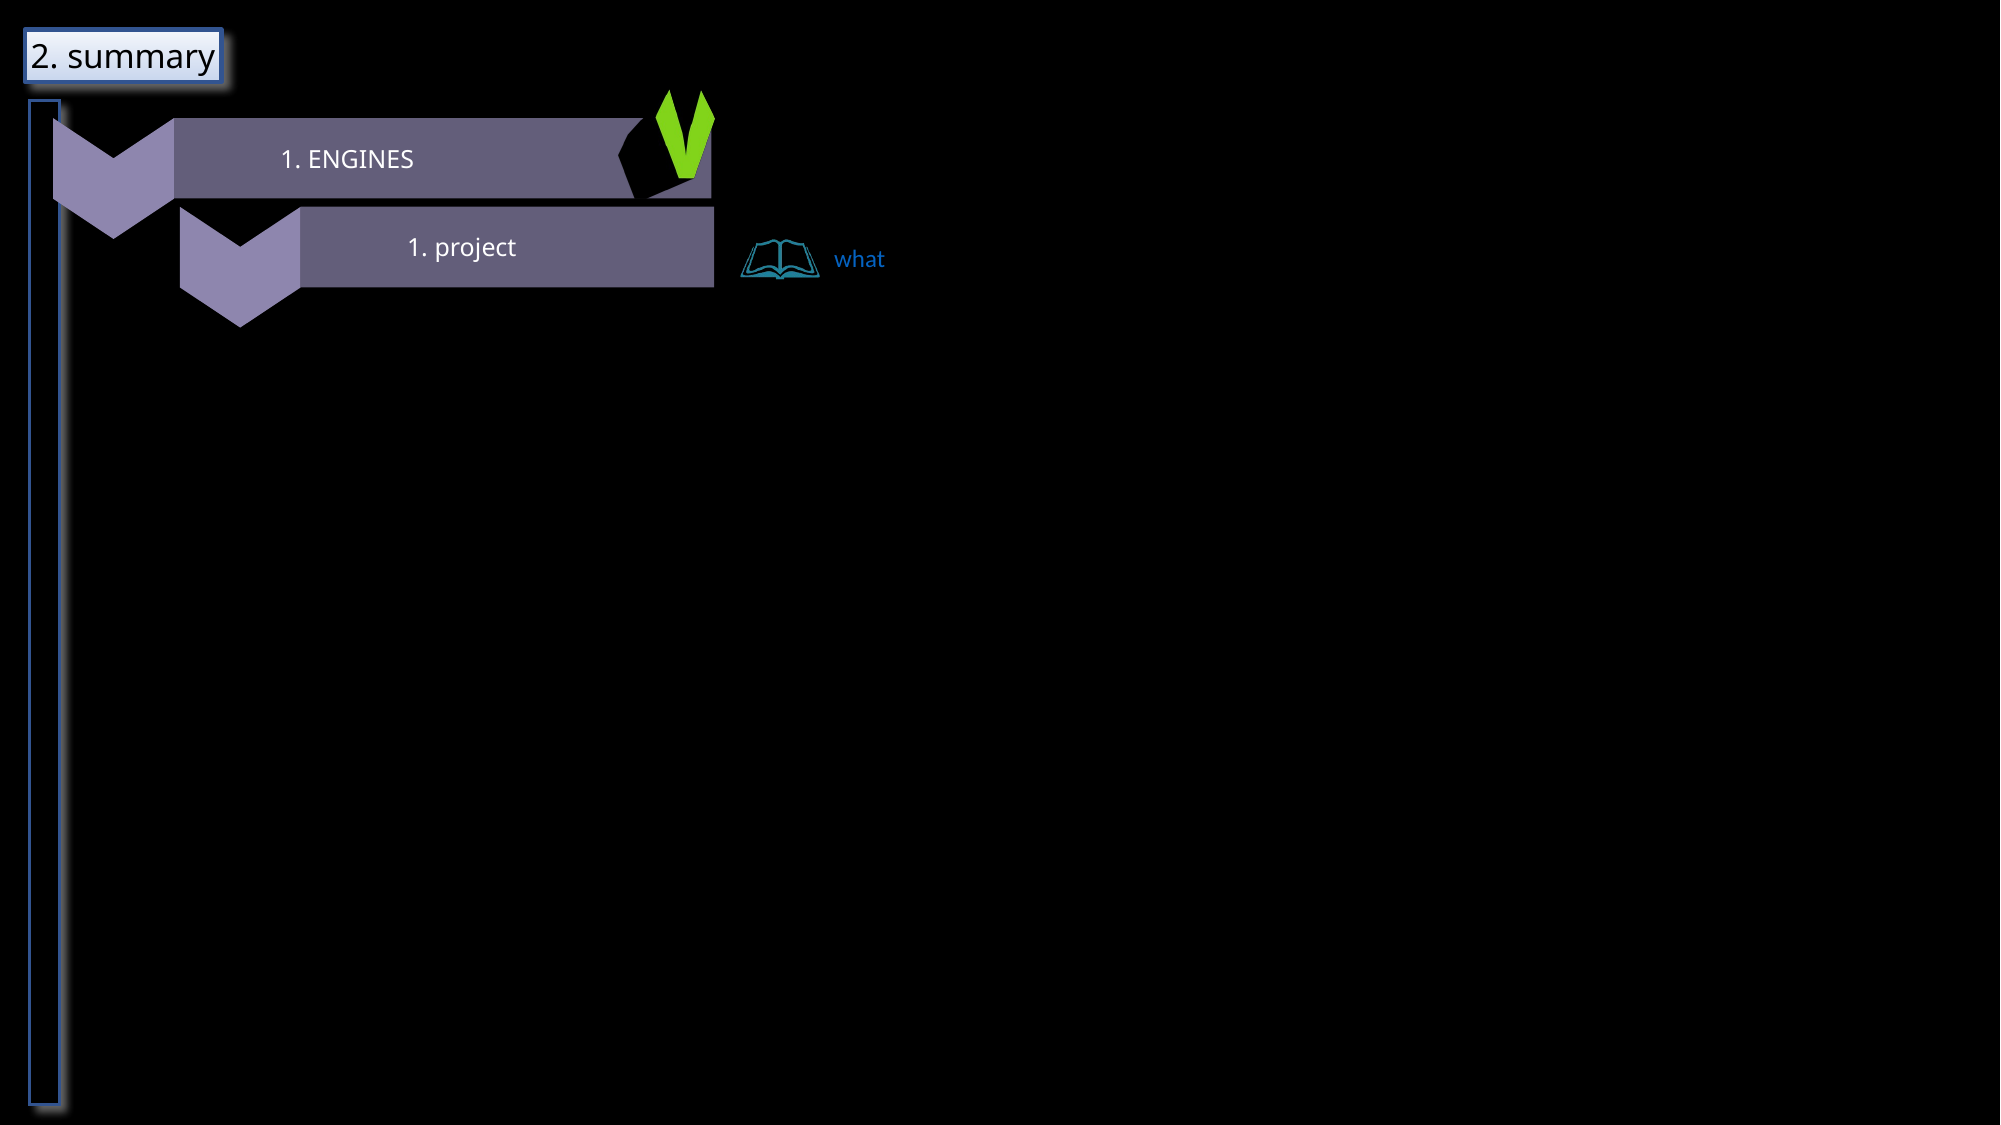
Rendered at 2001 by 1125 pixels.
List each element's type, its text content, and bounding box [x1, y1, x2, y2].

text_box 1. ENGINES [174, 118, 642, 199]
text_box what [819, 234, 901, 280]
text_box 1. ENGINES [648, 131, 712, 199]
text_box [29, 100, 174, 1105]
text_box 1. project [301, 206, 715, 288]
text_box [179, 206, 301, 328]
title 2. summary [29, 29, 217, 82]
picture [738, 237, 820, 282]
